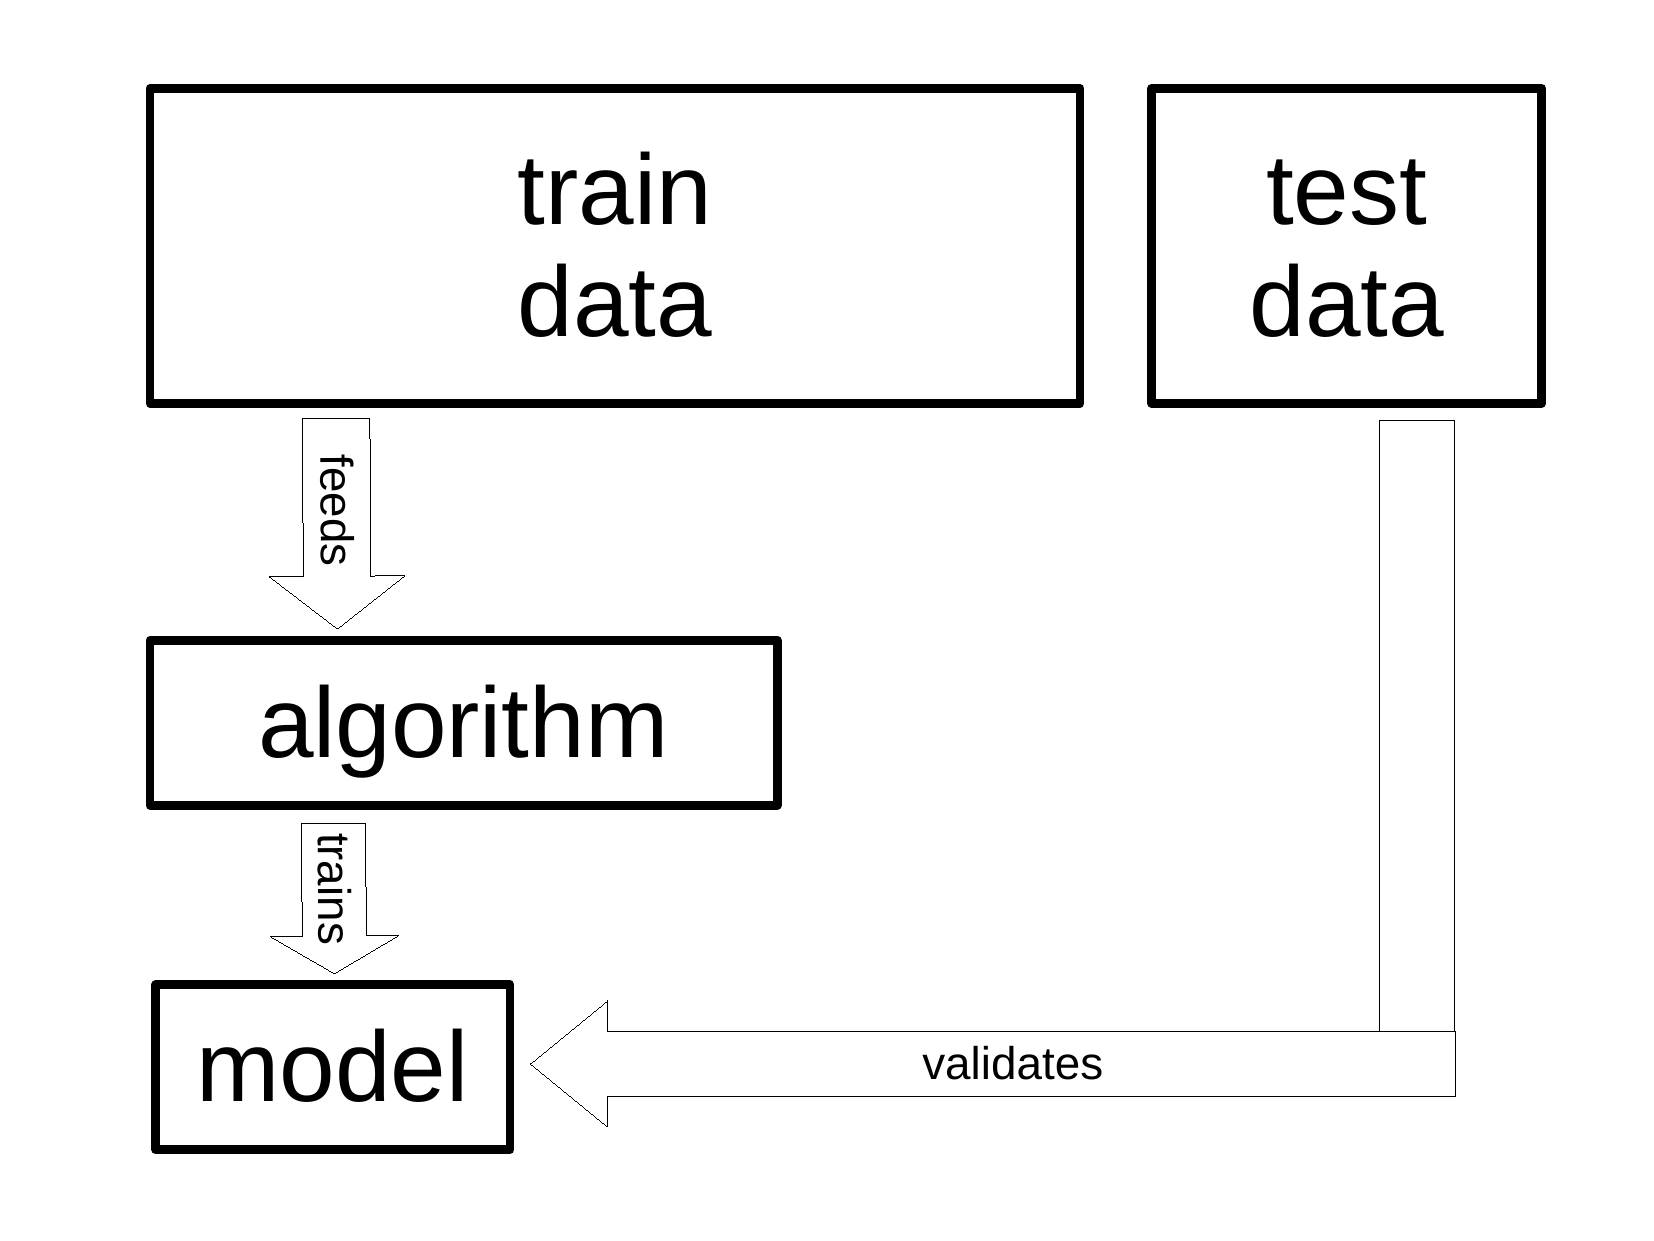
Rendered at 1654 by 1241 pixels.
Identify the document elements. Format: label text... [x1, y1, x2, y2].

text_box test data [1151, 88, 1542, 404]
text_box validates [530, 1000, 1456, 1127]
text_box feeds [269, 418, 405, 629]
text_box model [155, 984, 511, 1150]
text_box train data [150, 88, 1081, 404]
text_box algorithm [150, 640, 778, 806]
text_box trains [270, 823, 399, 974]
